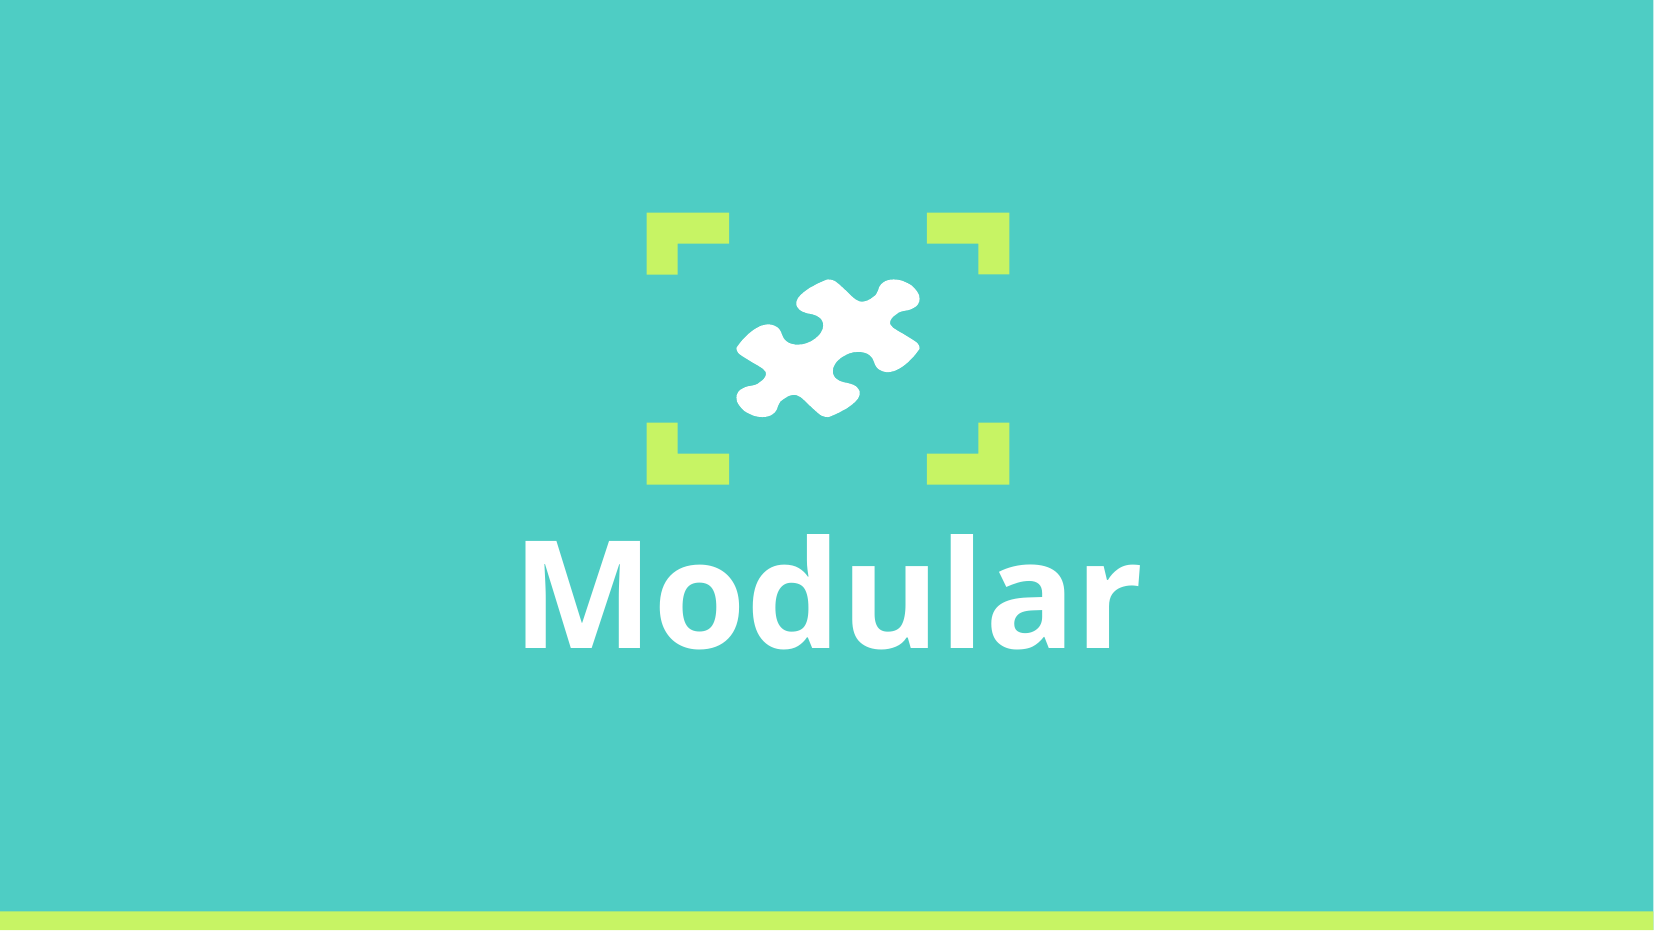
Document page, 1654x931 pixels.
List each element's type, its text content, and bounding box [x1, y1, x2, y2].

text_box [646, 422, 730, 485]
text_box [926, 212, 1010, 275]
title Modular [177, 483, 1479, 694]
text_box [646, 212, 730, 275]
text_box [736, 279, 920, 418]
text_box [926, 422, 1010, 485]
